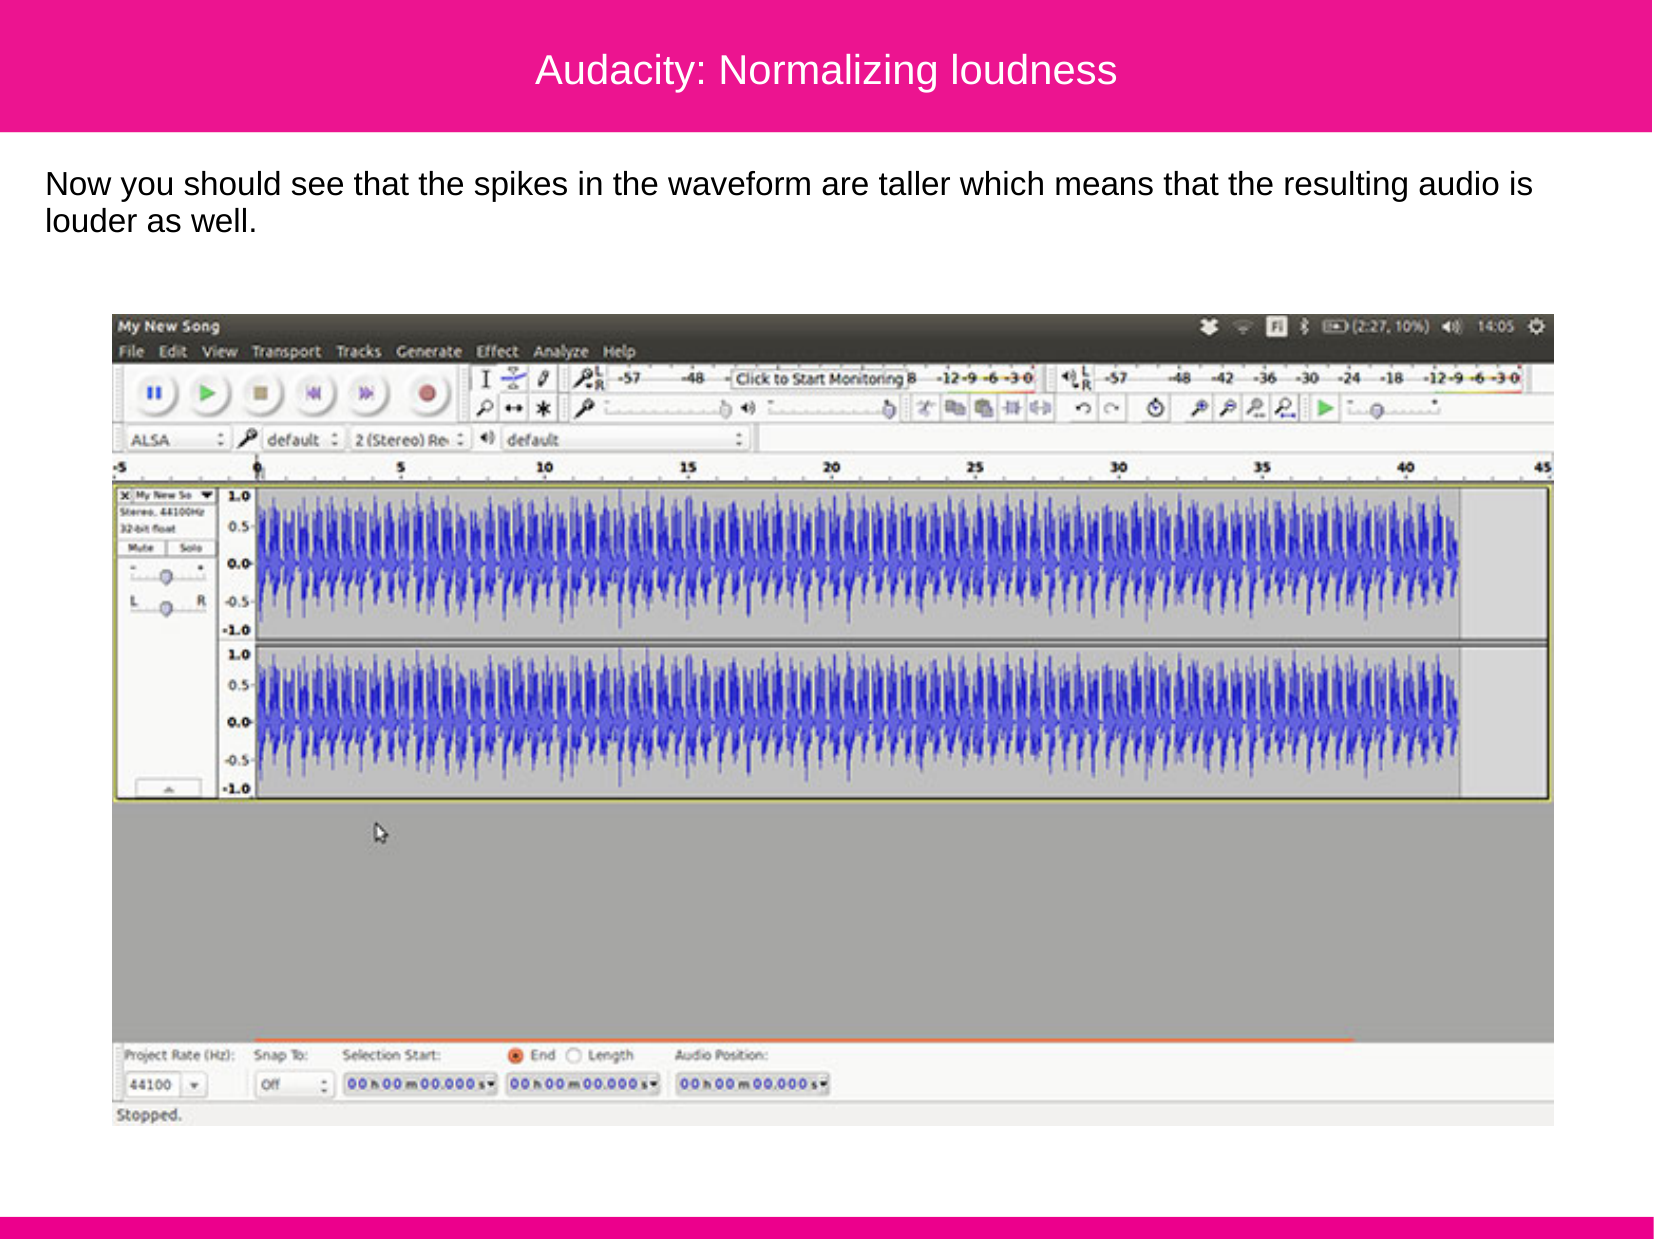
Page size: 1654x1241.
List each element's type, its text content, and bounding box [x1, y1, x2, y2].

title Audacity: Normalizing loudness [82, 46, 1571, 94]
list Now you should see that the spikes in the waveform are taller which means that the resulting audio is louder as well. [45, 165, 1606, 271]
picture [0, 0, 1654, 1241]
